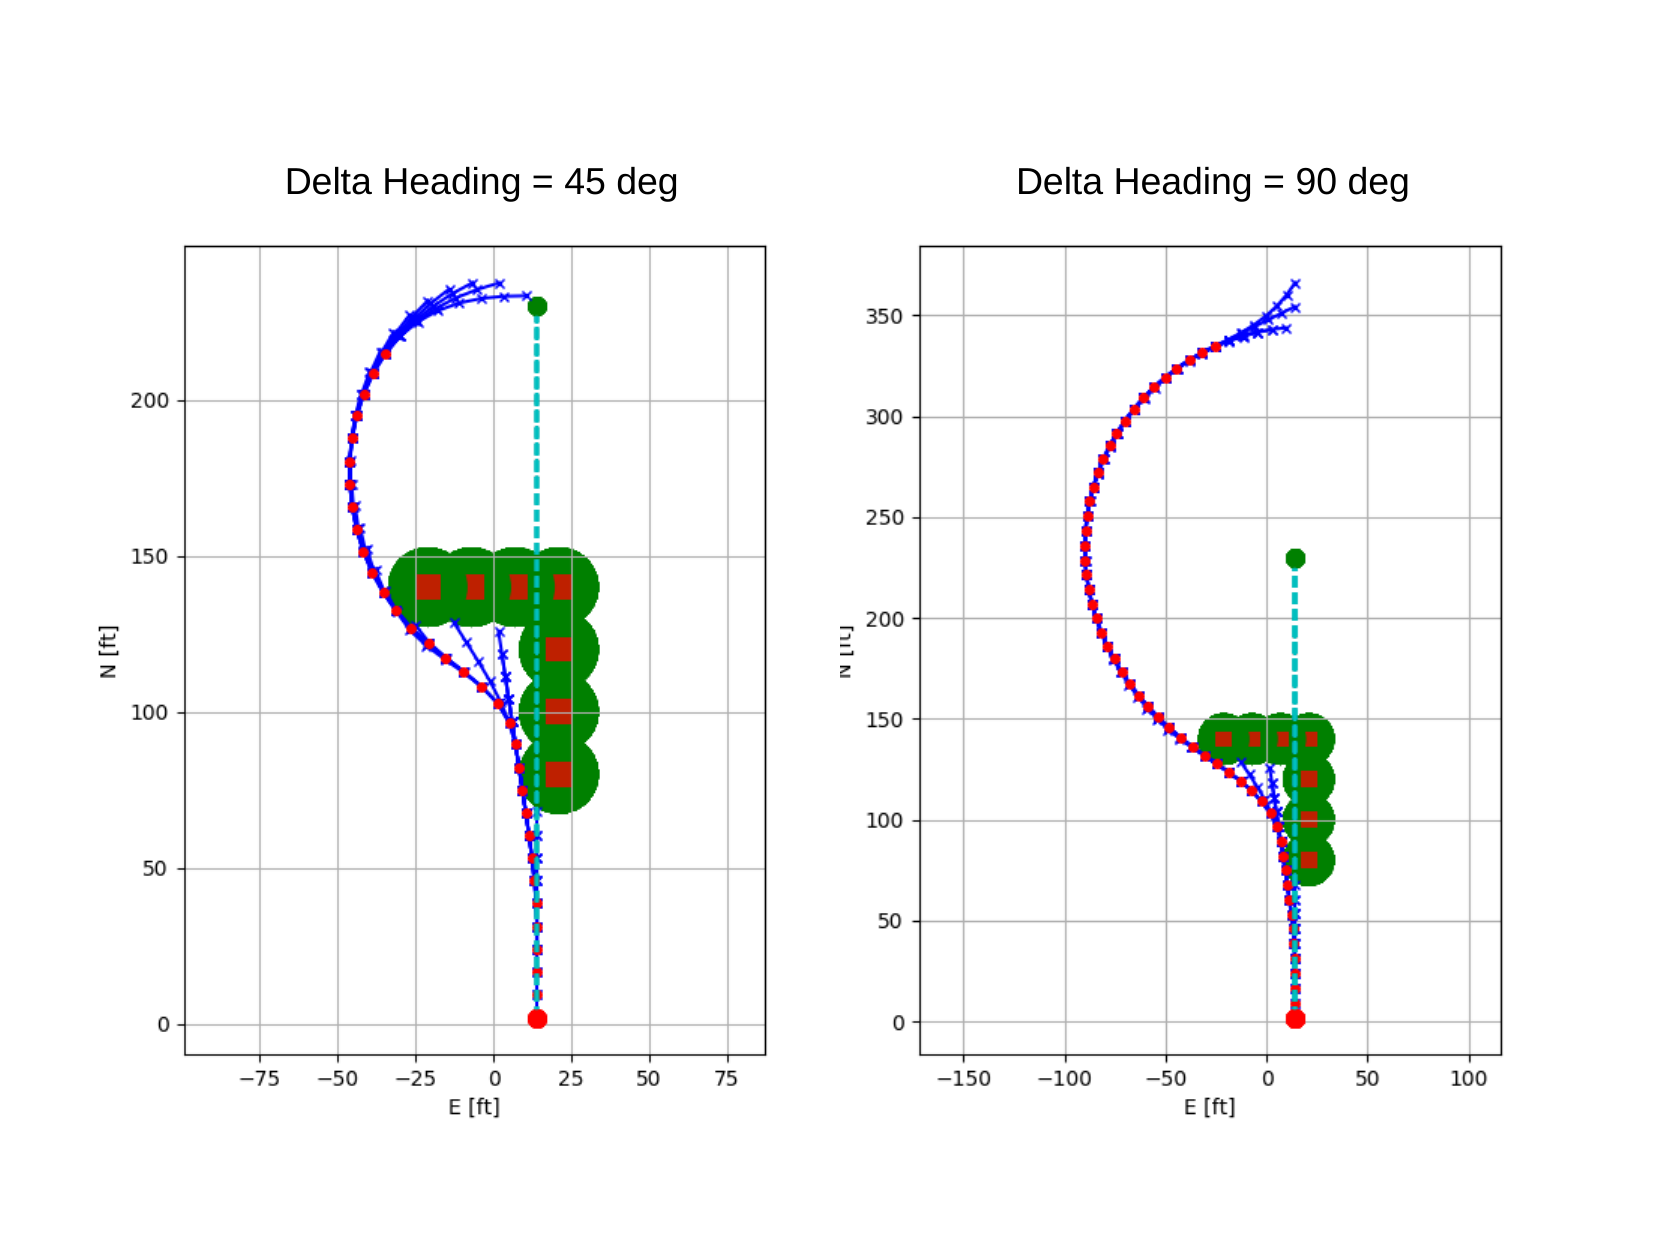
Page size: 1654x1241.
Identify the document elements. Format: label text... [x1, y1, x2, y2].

text_box Delta Heading = 90 deg [1001, 153, 1426, 211]
picture [90, 120, 1576, 1171]
text_box Delta Heading = 45 deg [270, 153, 694, 211]
